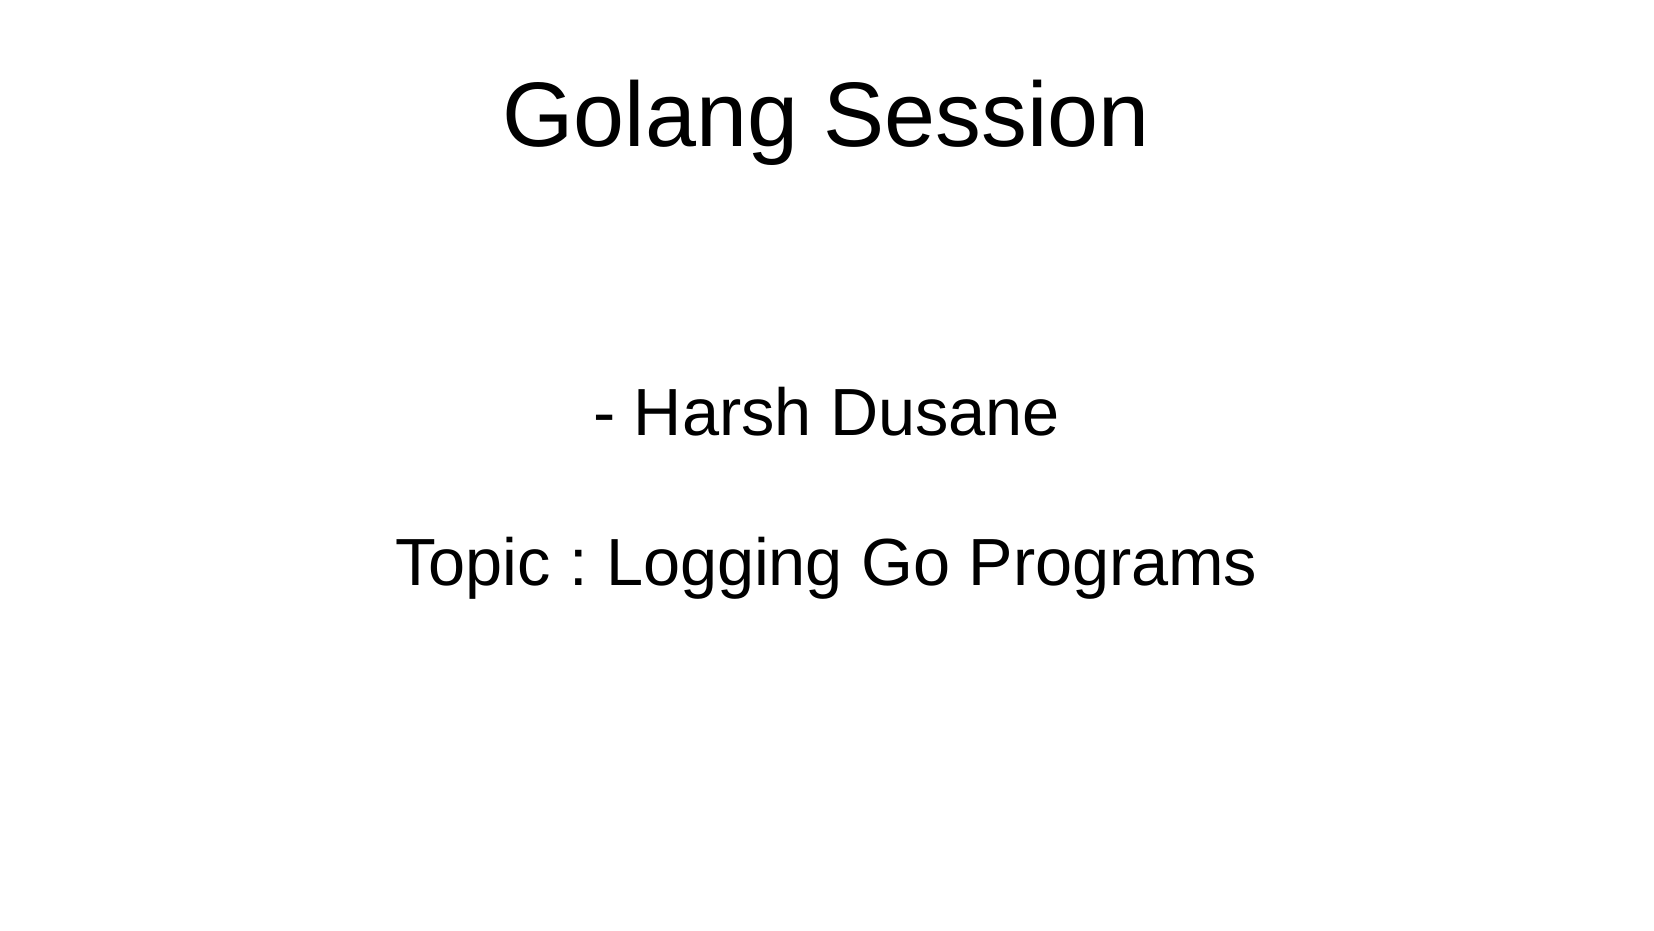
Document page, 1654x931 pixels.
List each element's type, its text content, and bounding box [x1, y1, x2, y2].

subtitle - Harsh Dusane Topic : Logging Go Programs [82, 217, 1571, 758]
title Golang Session [82, 37, 1571, 193]
